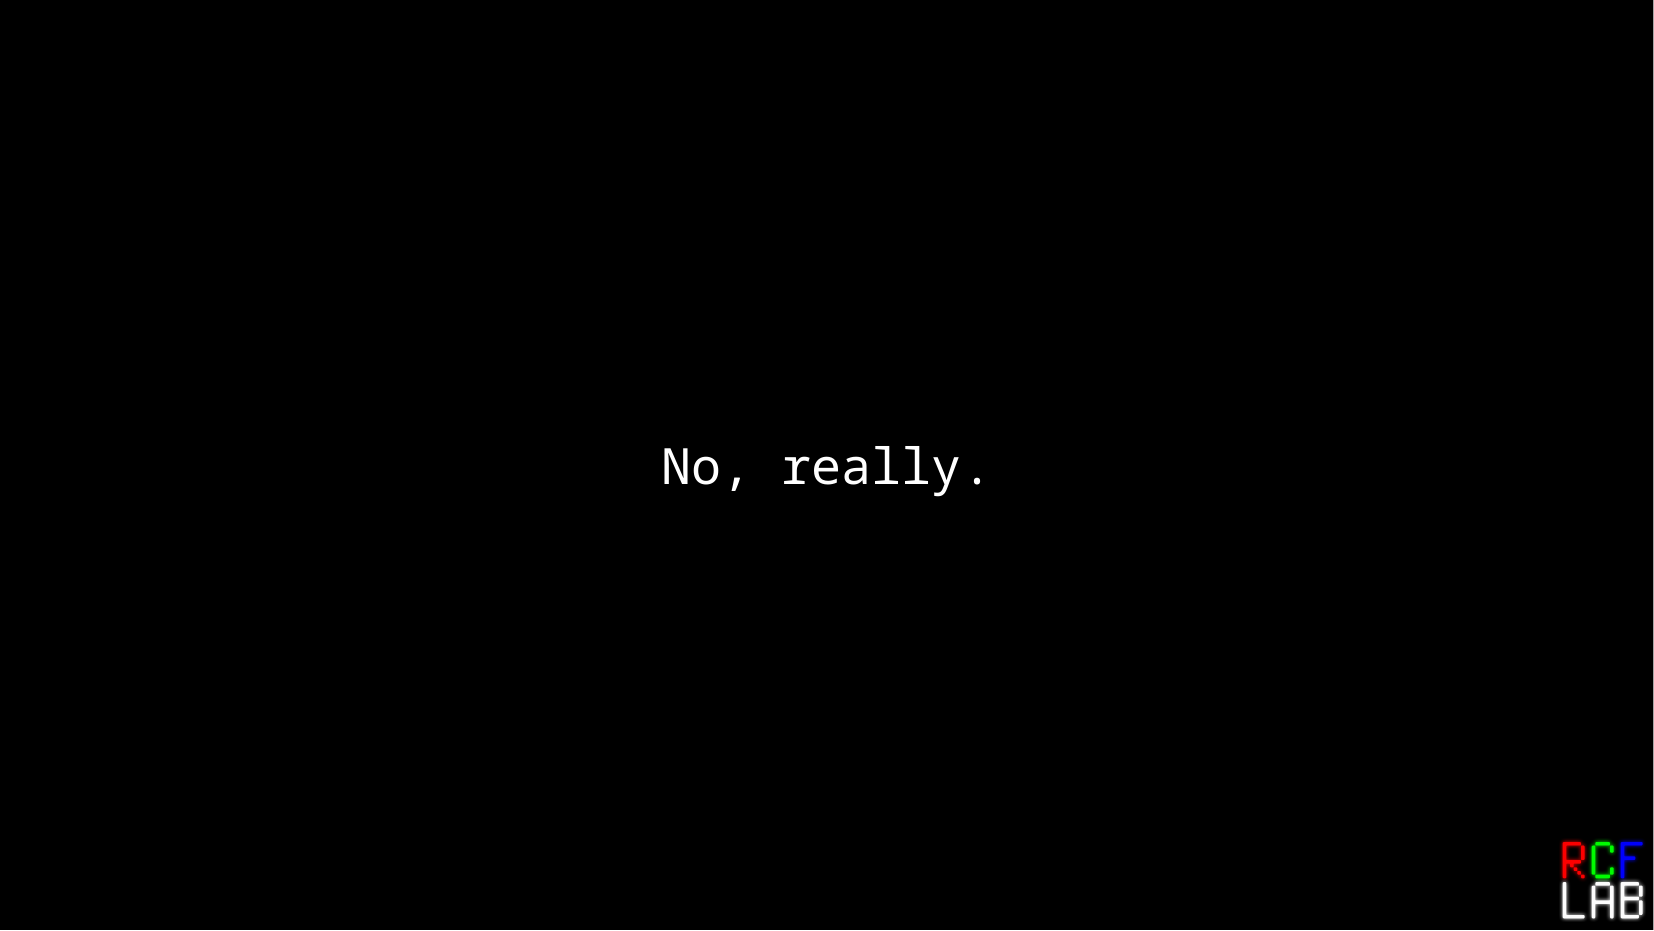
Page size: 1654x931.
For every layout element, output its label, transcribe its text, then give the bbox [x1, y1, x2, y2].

list No, really. [124, 125, 1530, 805]
picture [1559, 838, 1646, 922]
